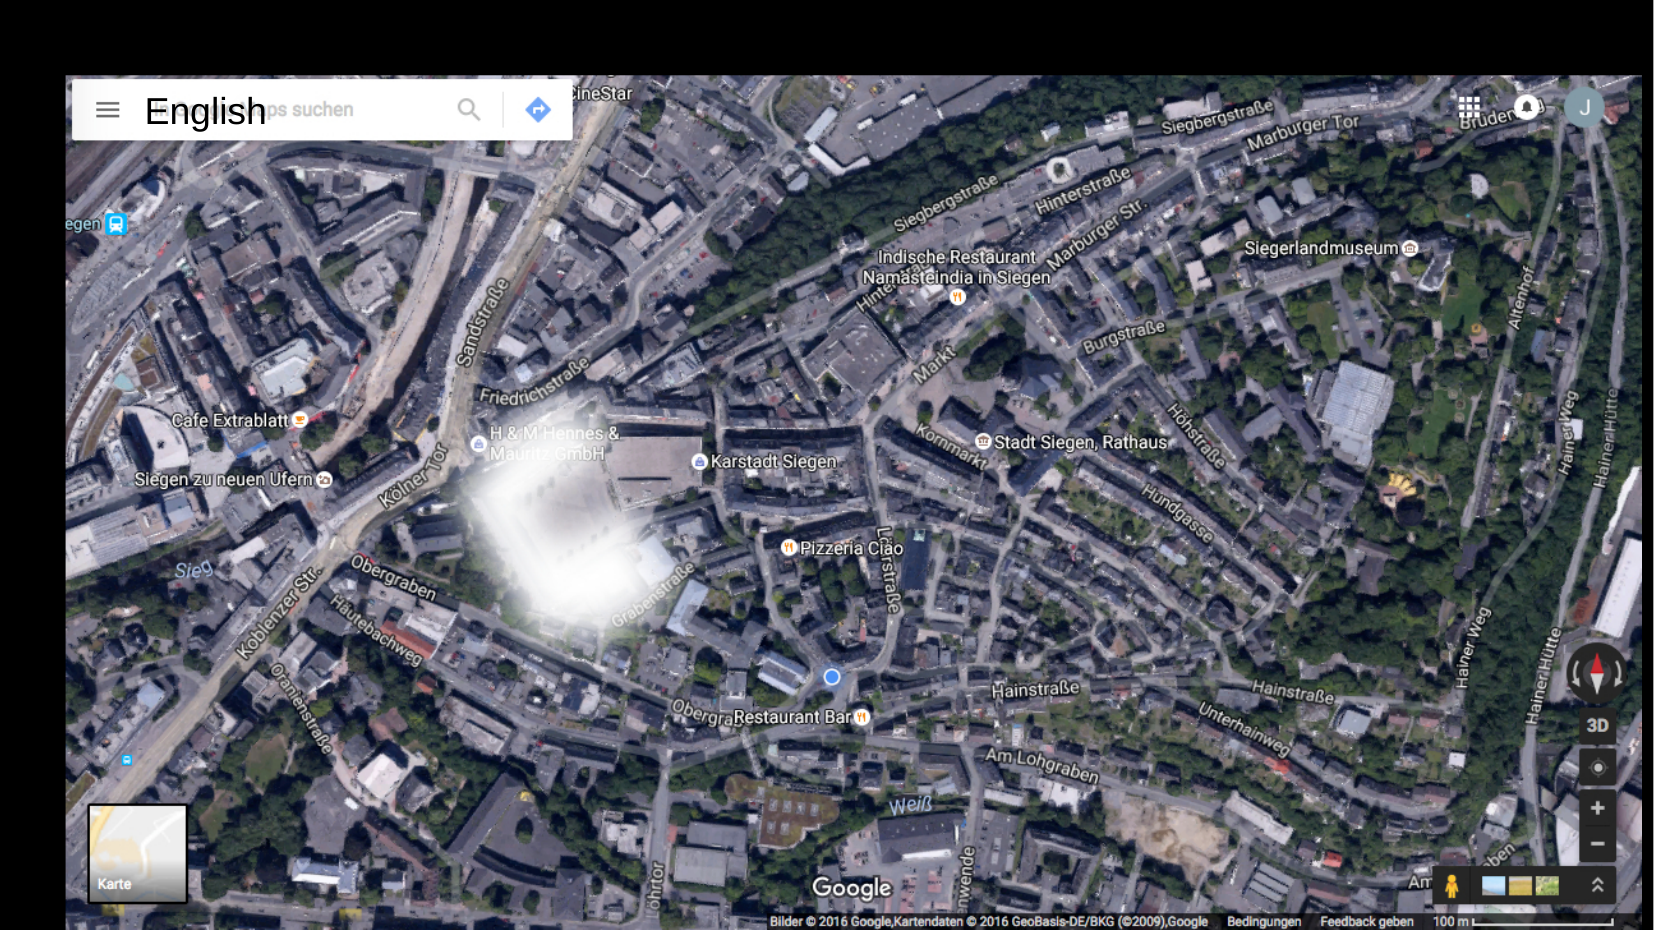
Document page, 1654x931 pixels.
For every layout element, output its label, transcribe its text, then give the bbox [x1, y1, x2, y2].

text_box English [129, 82, 402, 140]
picture [7, 0, 1642, 930]
